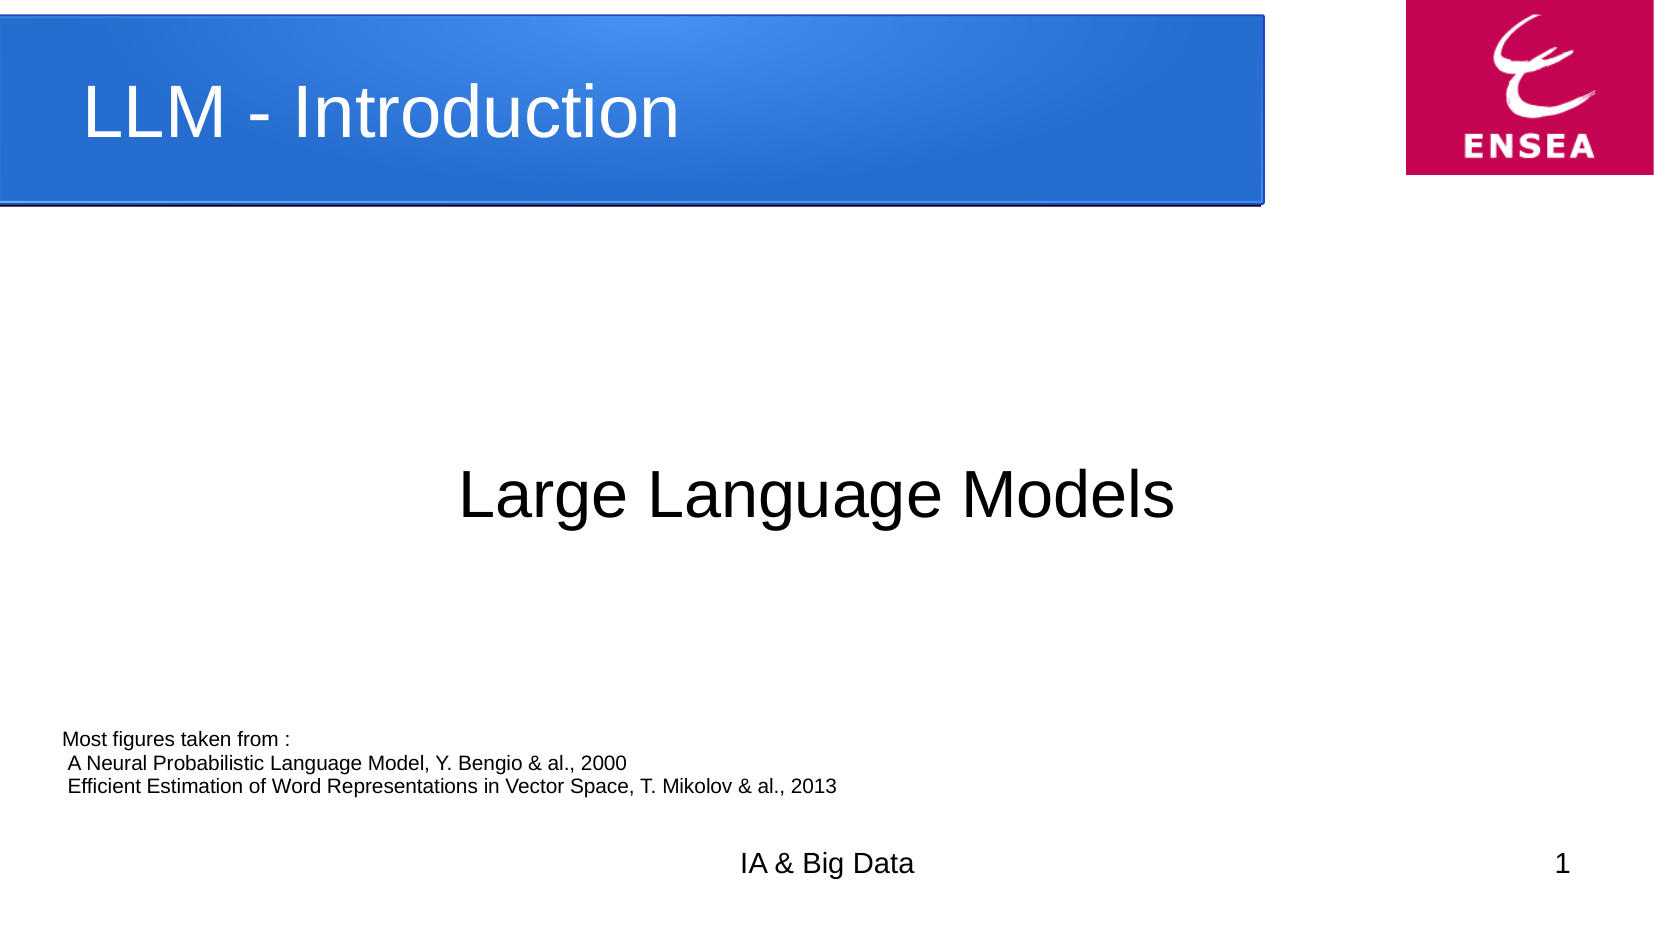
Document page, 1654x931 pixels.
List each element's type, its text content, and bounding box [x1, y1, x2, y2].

picture [1406, 0, 1654, 175]
subtitle Large Language Models [82, 224, 1571, 764]
title LLM - Introduction [82, 35, 1235, 189]
text_box Most figures taken from : A Neural Probabilistic Language Model, Y. Bengio & al., 2000 Efficient Estimation of Word Representations in Vector Space, T. Mikolov & al., 2013 [47, 720, 875, 815]
